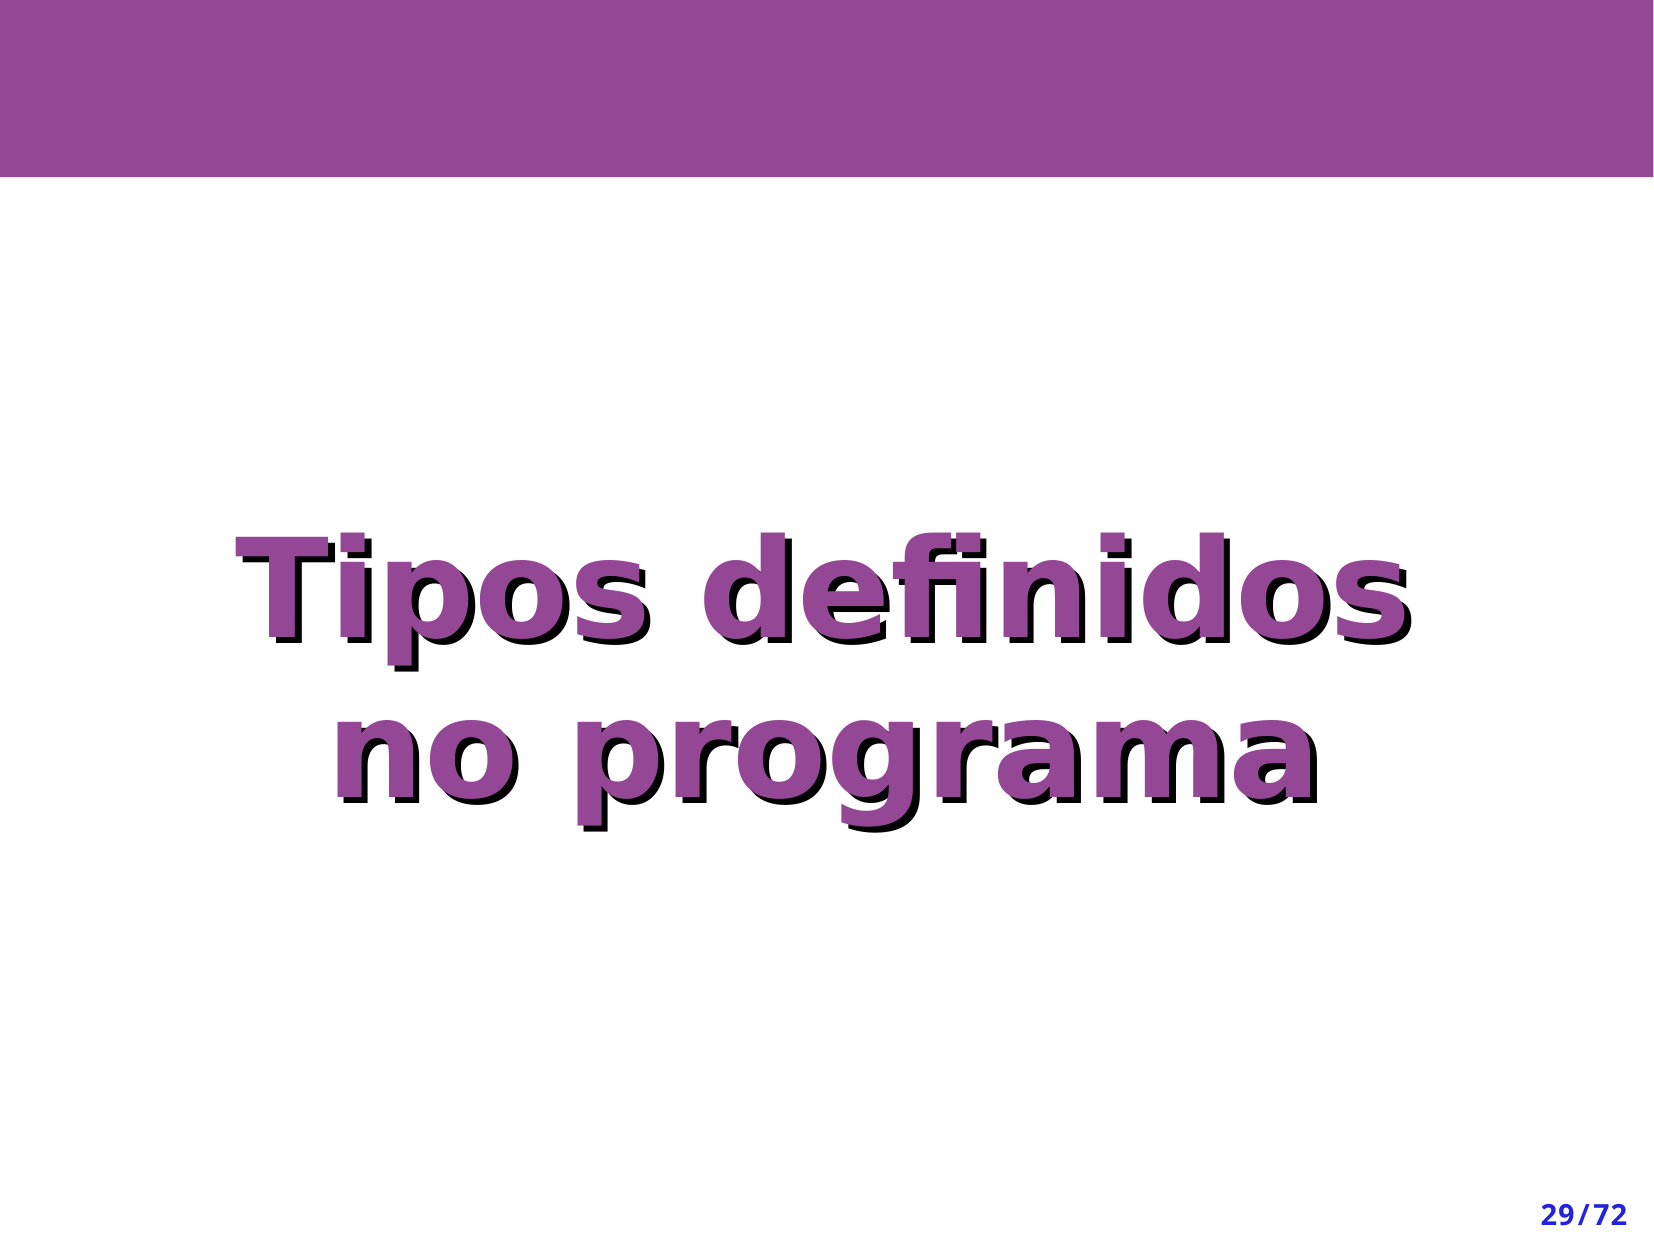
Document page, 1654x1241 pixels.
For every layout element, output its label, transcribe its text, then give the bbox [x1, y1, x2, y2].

text_box Tipos definidos no programa [220, 501, 1433, 838]
